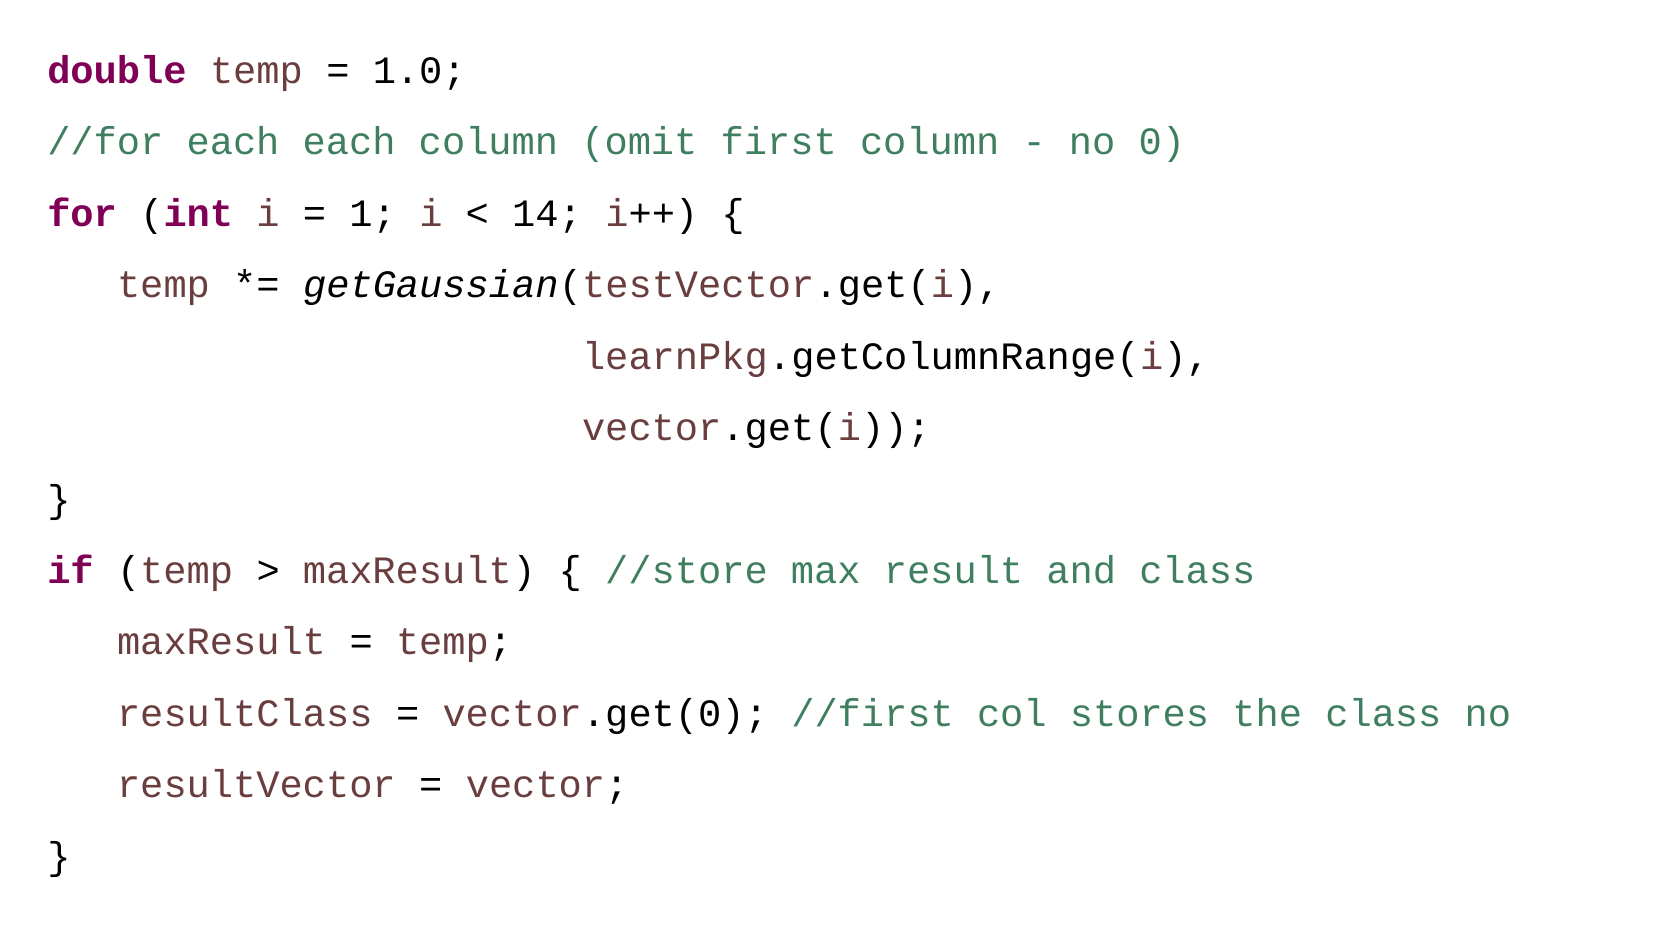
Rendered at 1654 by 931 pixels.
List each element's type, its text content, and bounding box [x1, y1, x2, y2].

list double temp = 1.0; //for each each column (omit first column - no 0) for (int i = 1; i < 14; i++) { temp *= getGaussian(testVector.get(i), learnPkg.getColumnRange(i), vector.get(i)); } if (temp > maxResult) { //store max result and class maxResult = temp; resultClass = vector.get(0); //first col stores the class no resultVector = vector; } [47, 51, 1625, 886]
